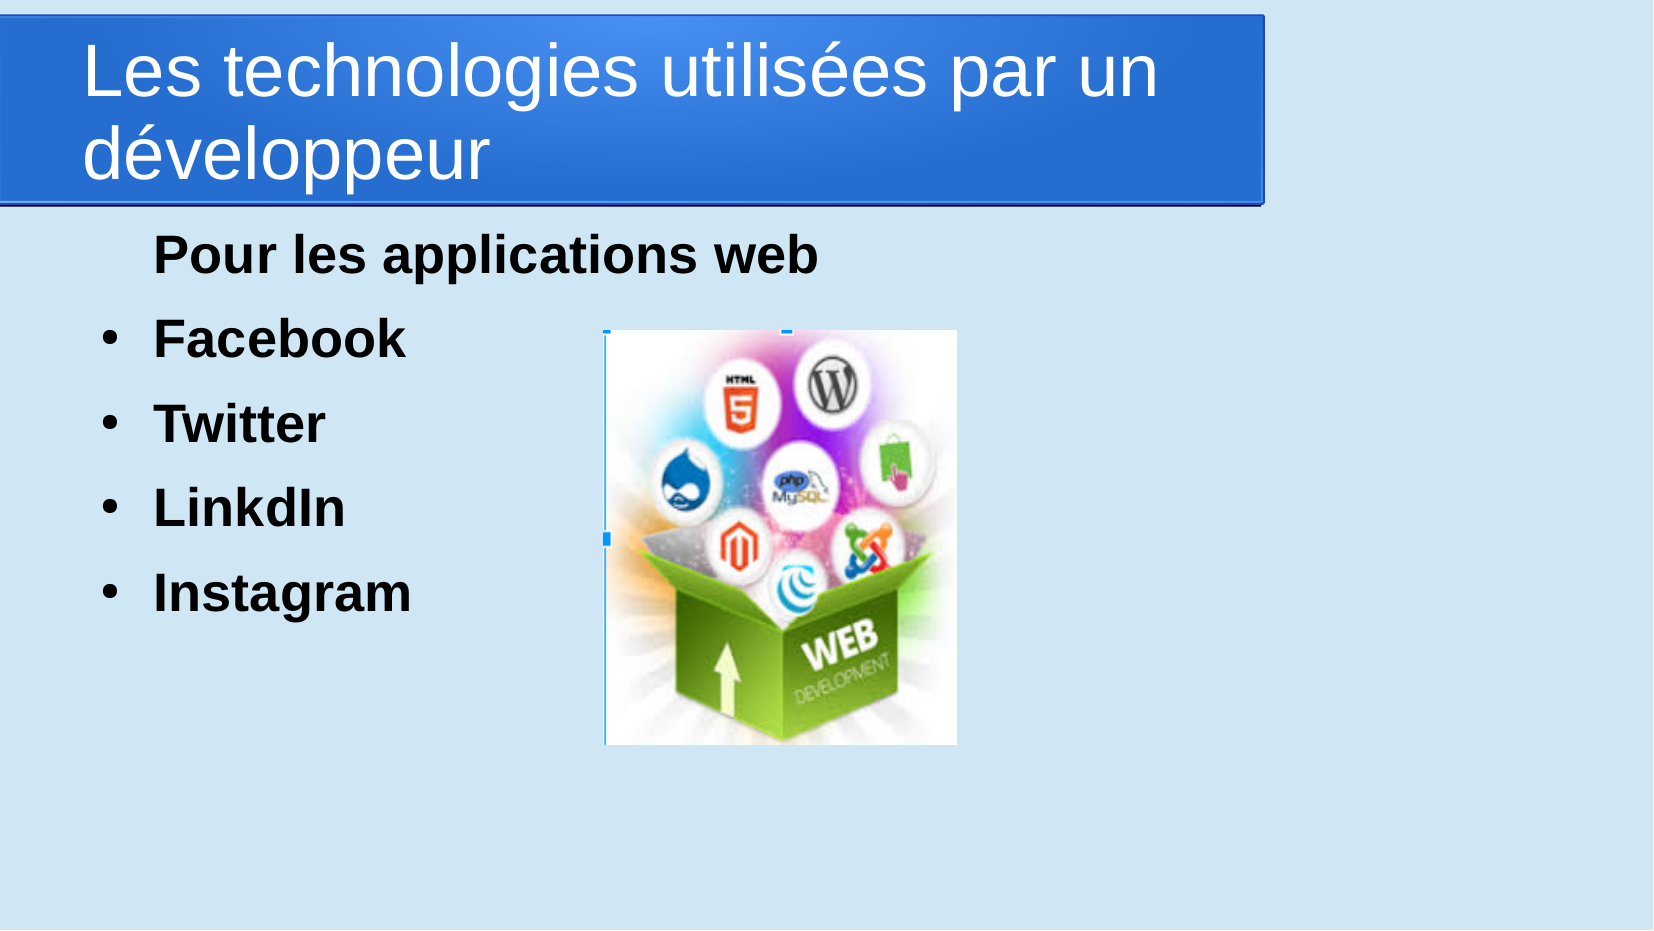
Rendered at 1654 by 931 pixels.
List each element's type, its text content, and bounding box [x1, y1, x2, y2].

list Pour les applications web Facebook Twitter LinkdIn Instagram [82, 224, 1571, 764]
title Les technologies utilisées par un développeur [82, 29, 1235, 196]
picture [603, 330, 957, 745]
